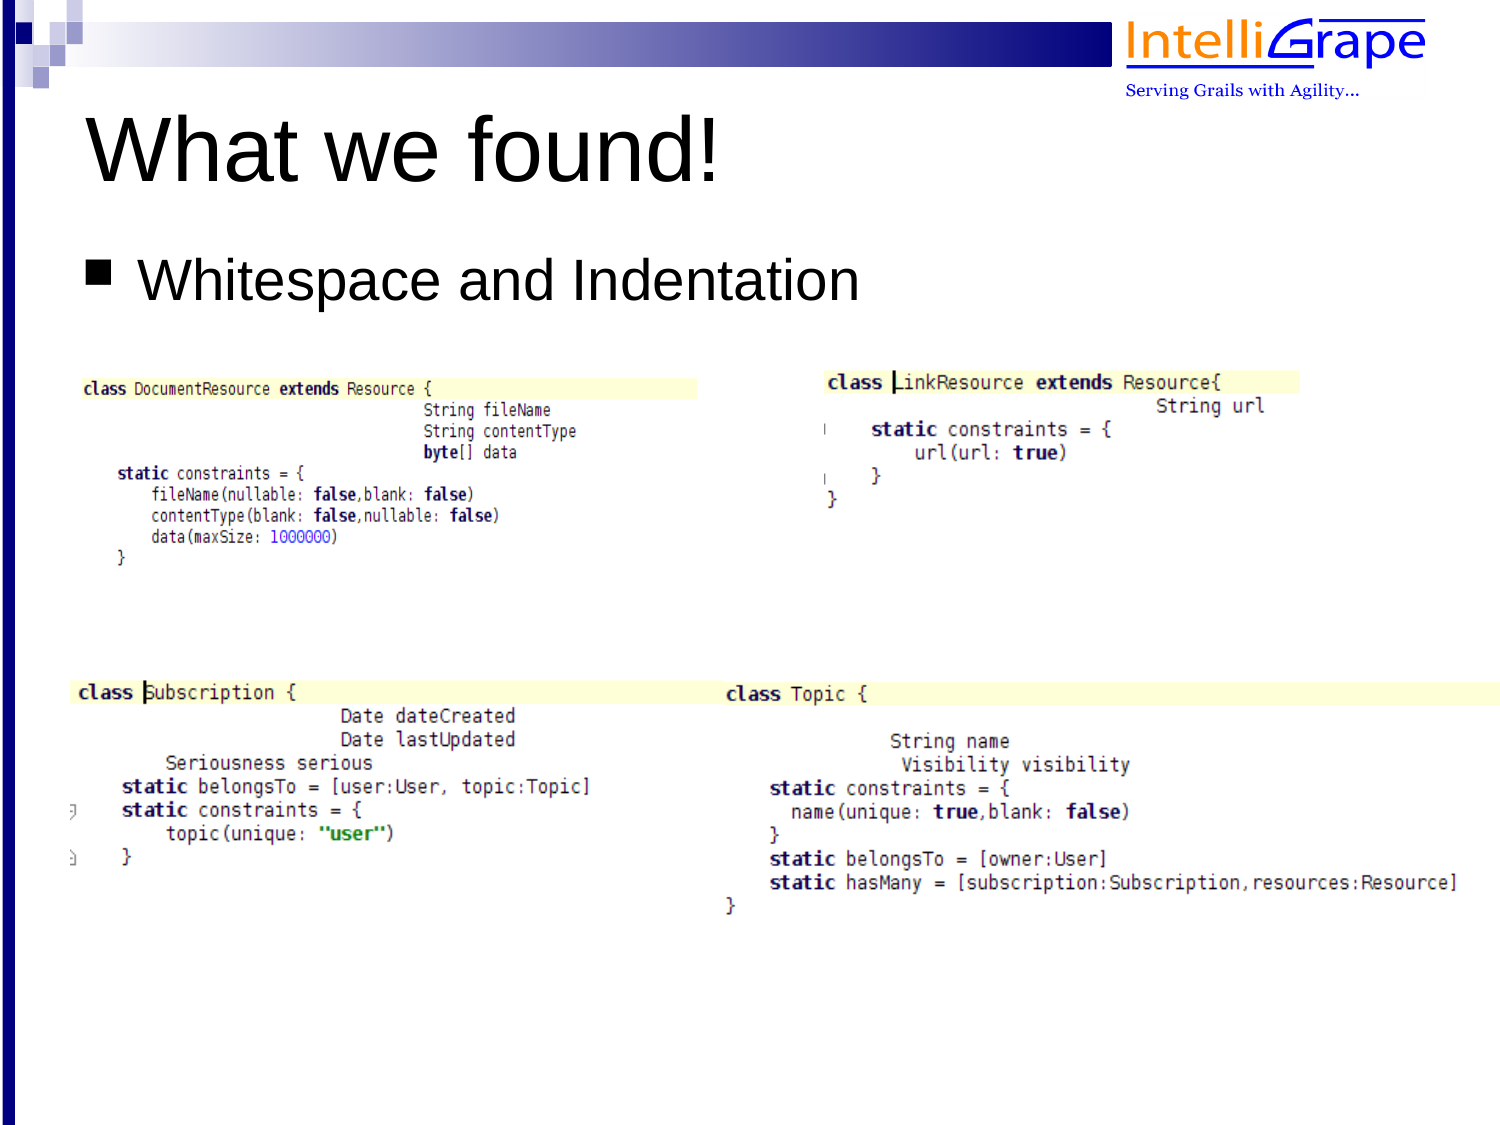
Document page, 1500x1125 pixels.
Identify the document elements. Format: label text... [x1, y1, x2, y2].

picture [70, 676, 1500, 932]
picture [1125, 12, 1425, 100]
text_box What we found! [70, 34, 1421, 260]
picture [82, 357, 697, 567]
picture [824, 366, 1300, 528]
text_box Whitespace and Indentation [67, 236, 1418, 319]
